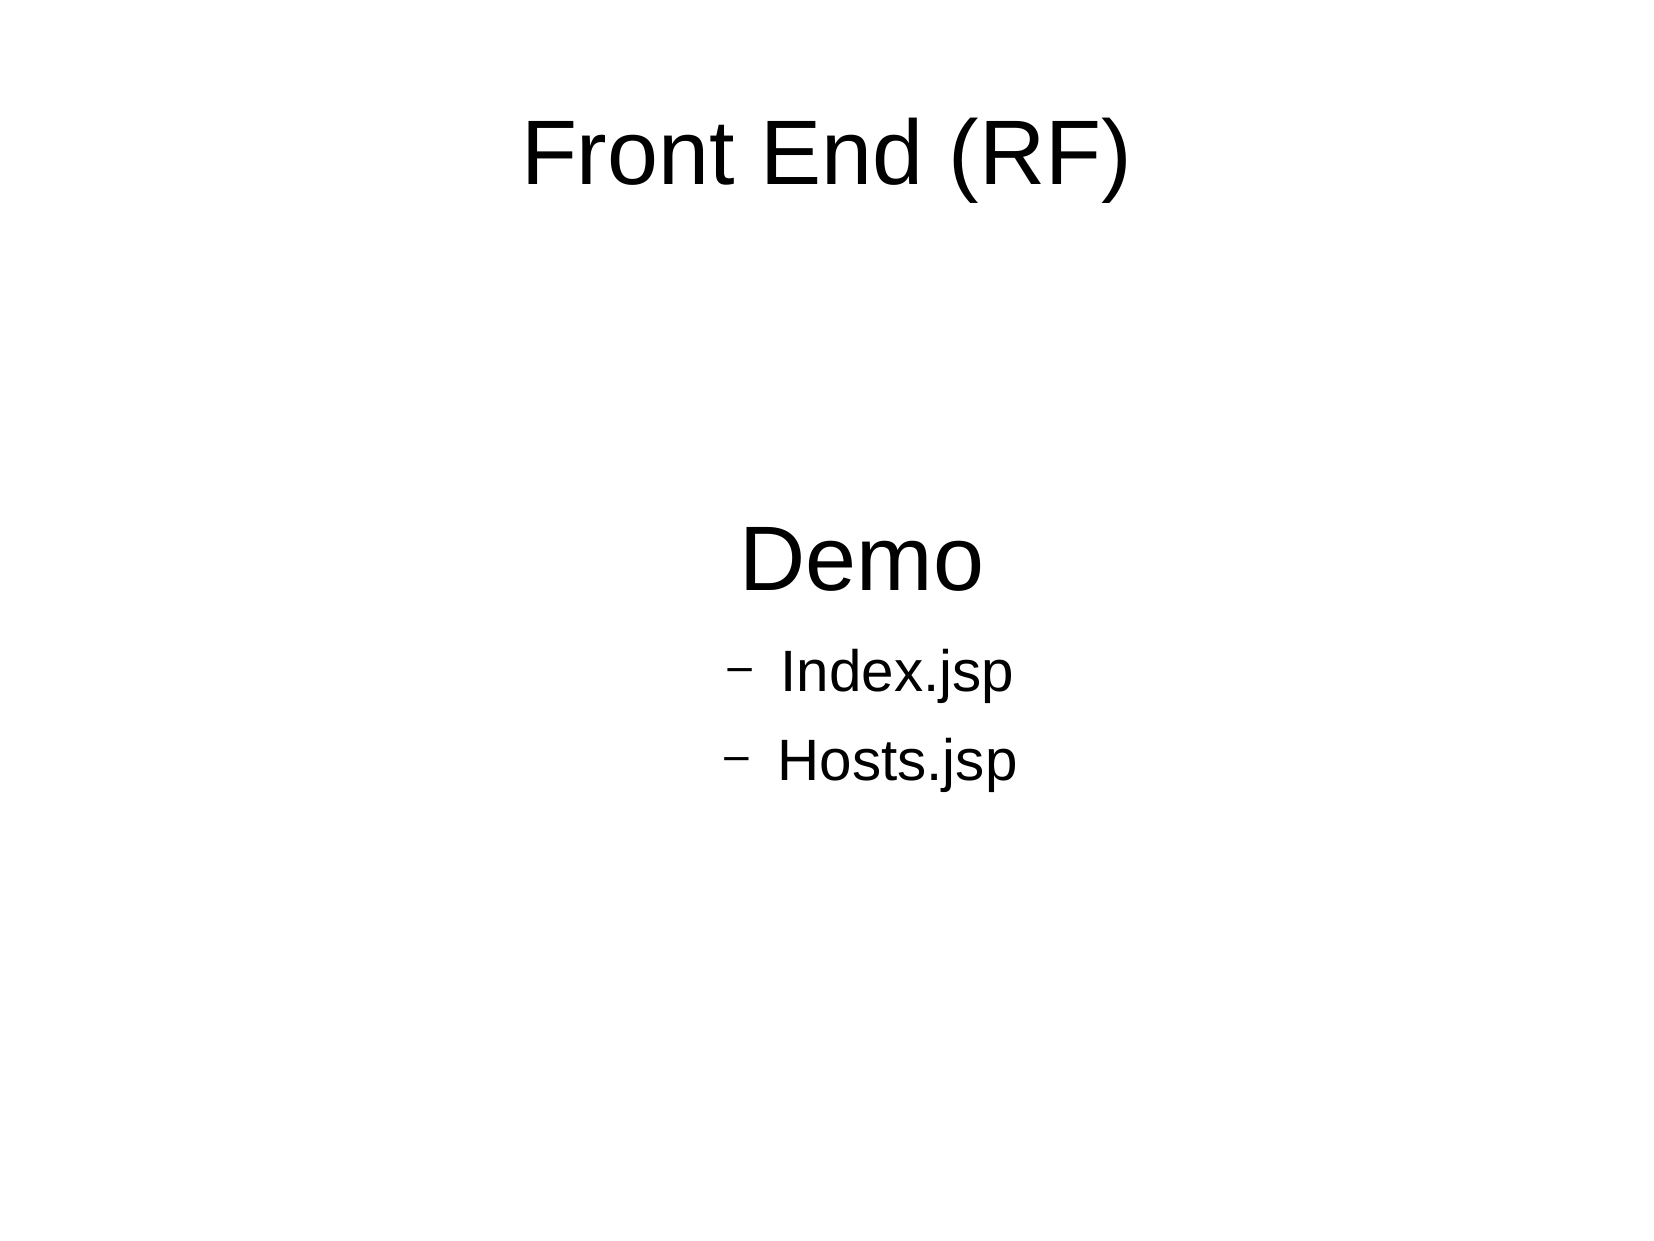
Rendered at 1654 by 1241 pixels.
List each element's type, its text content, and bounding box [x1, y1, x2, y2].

list Demo Index.jsp Hosts.jsp [82, 290, 1571, 1010]
title Front End (RF) [82, 49, 1571, 257]
